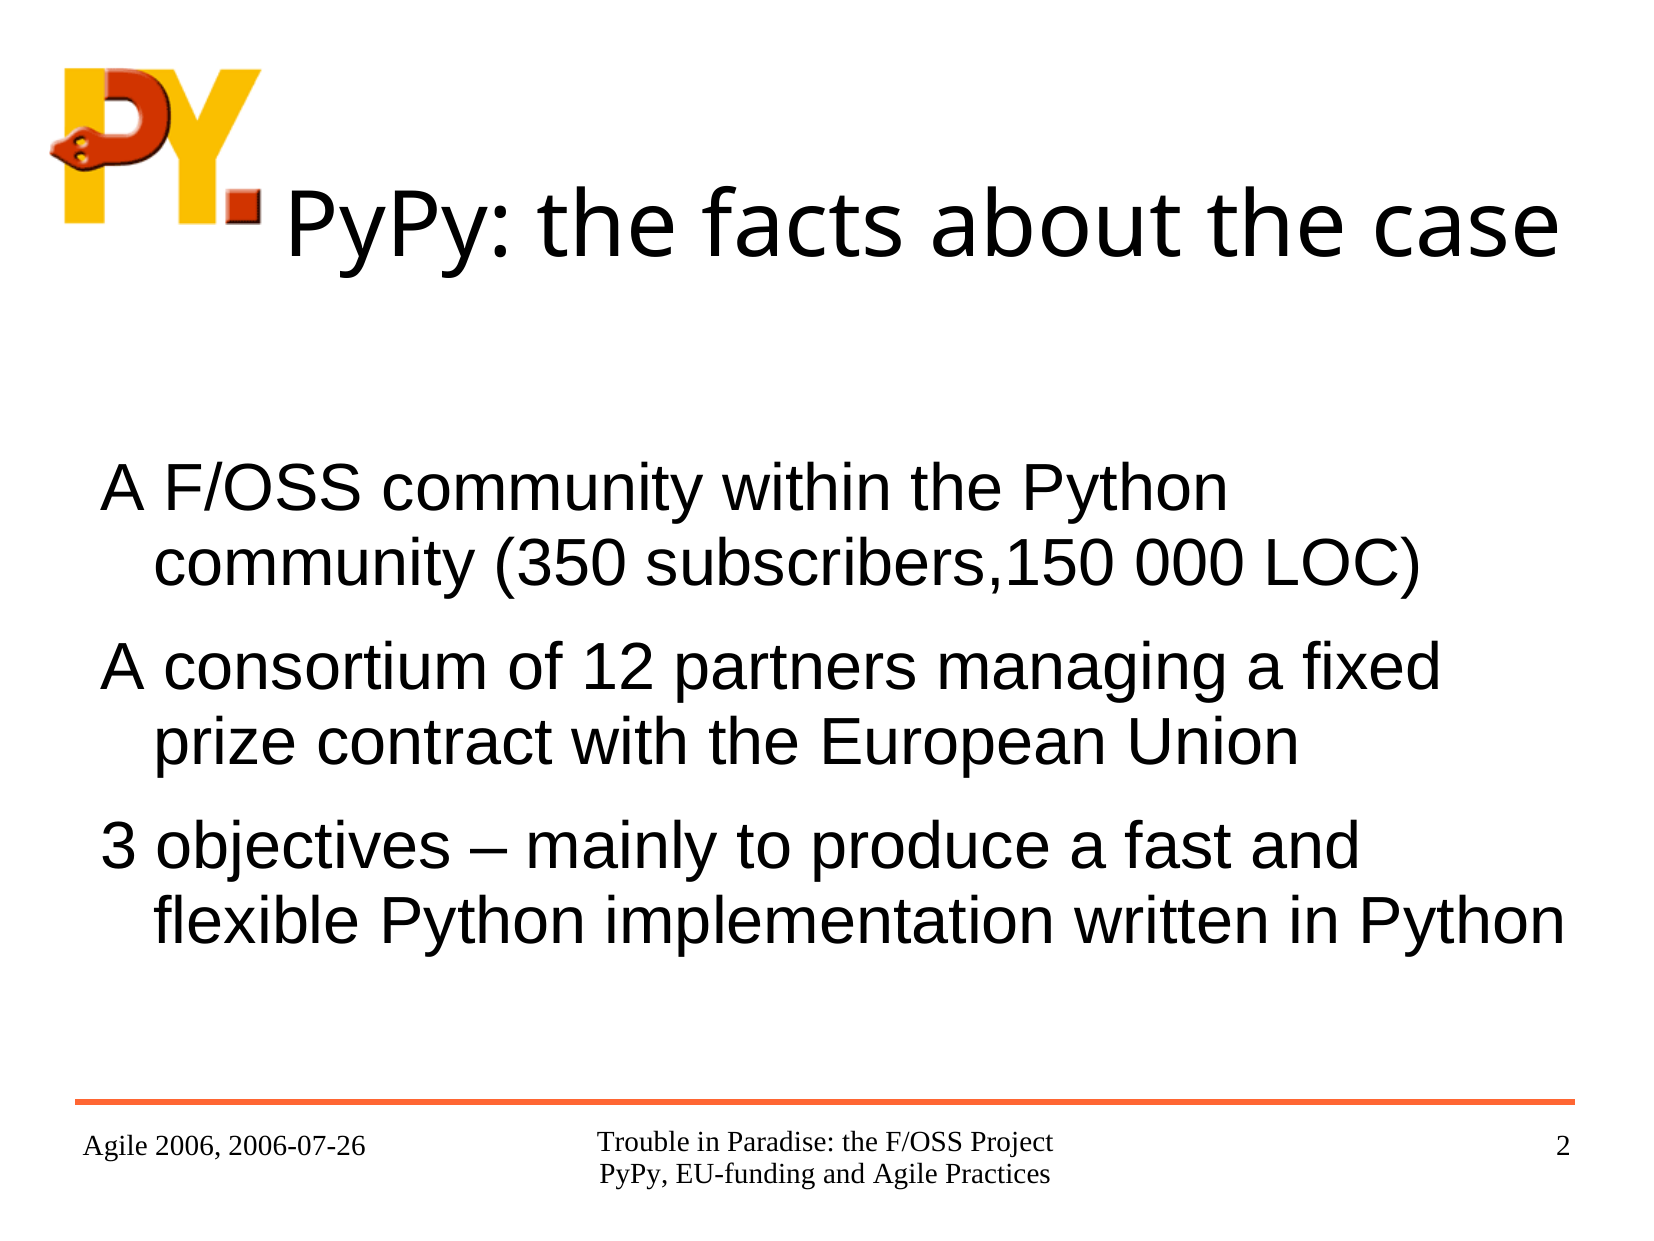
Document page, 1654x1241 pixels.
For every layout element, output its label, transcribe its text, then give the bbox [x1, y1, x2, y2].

title PyPy: the facts about the case [262, 117, 1564, 325]
picture [49, 67, 263, 225]
list A F/OSS community within the Python community (350 subscribers,150 000 LOC) A consortium of 12 partners managing a fixed prize contract with the European Union 3 objectives – mainly to produce a fast and flexible Python implementation written in Python [82, 450, 1571, 1241]
